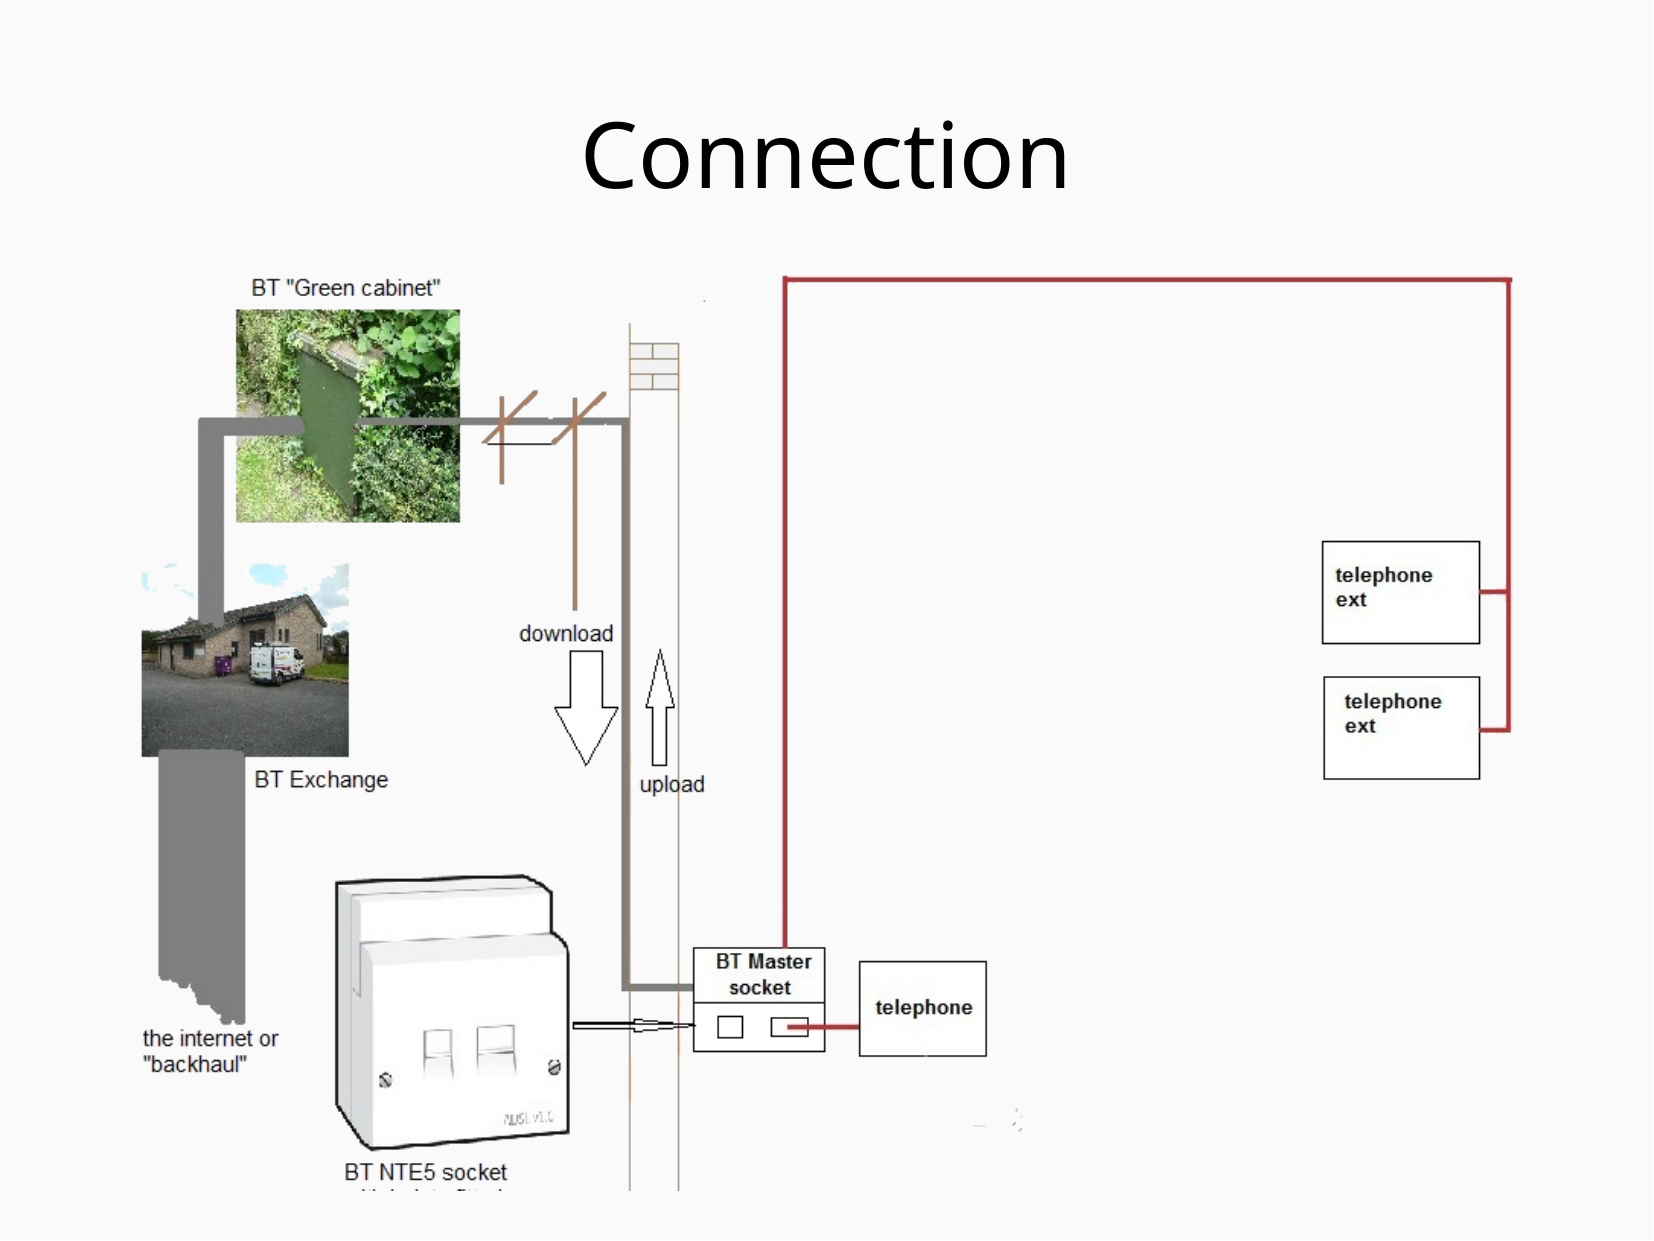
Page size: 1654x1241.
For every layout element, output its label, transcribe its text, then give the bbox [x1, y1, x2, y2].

picture [110, 226, 1543, 1191]
title Connection [82, 49, 1571, 257]
